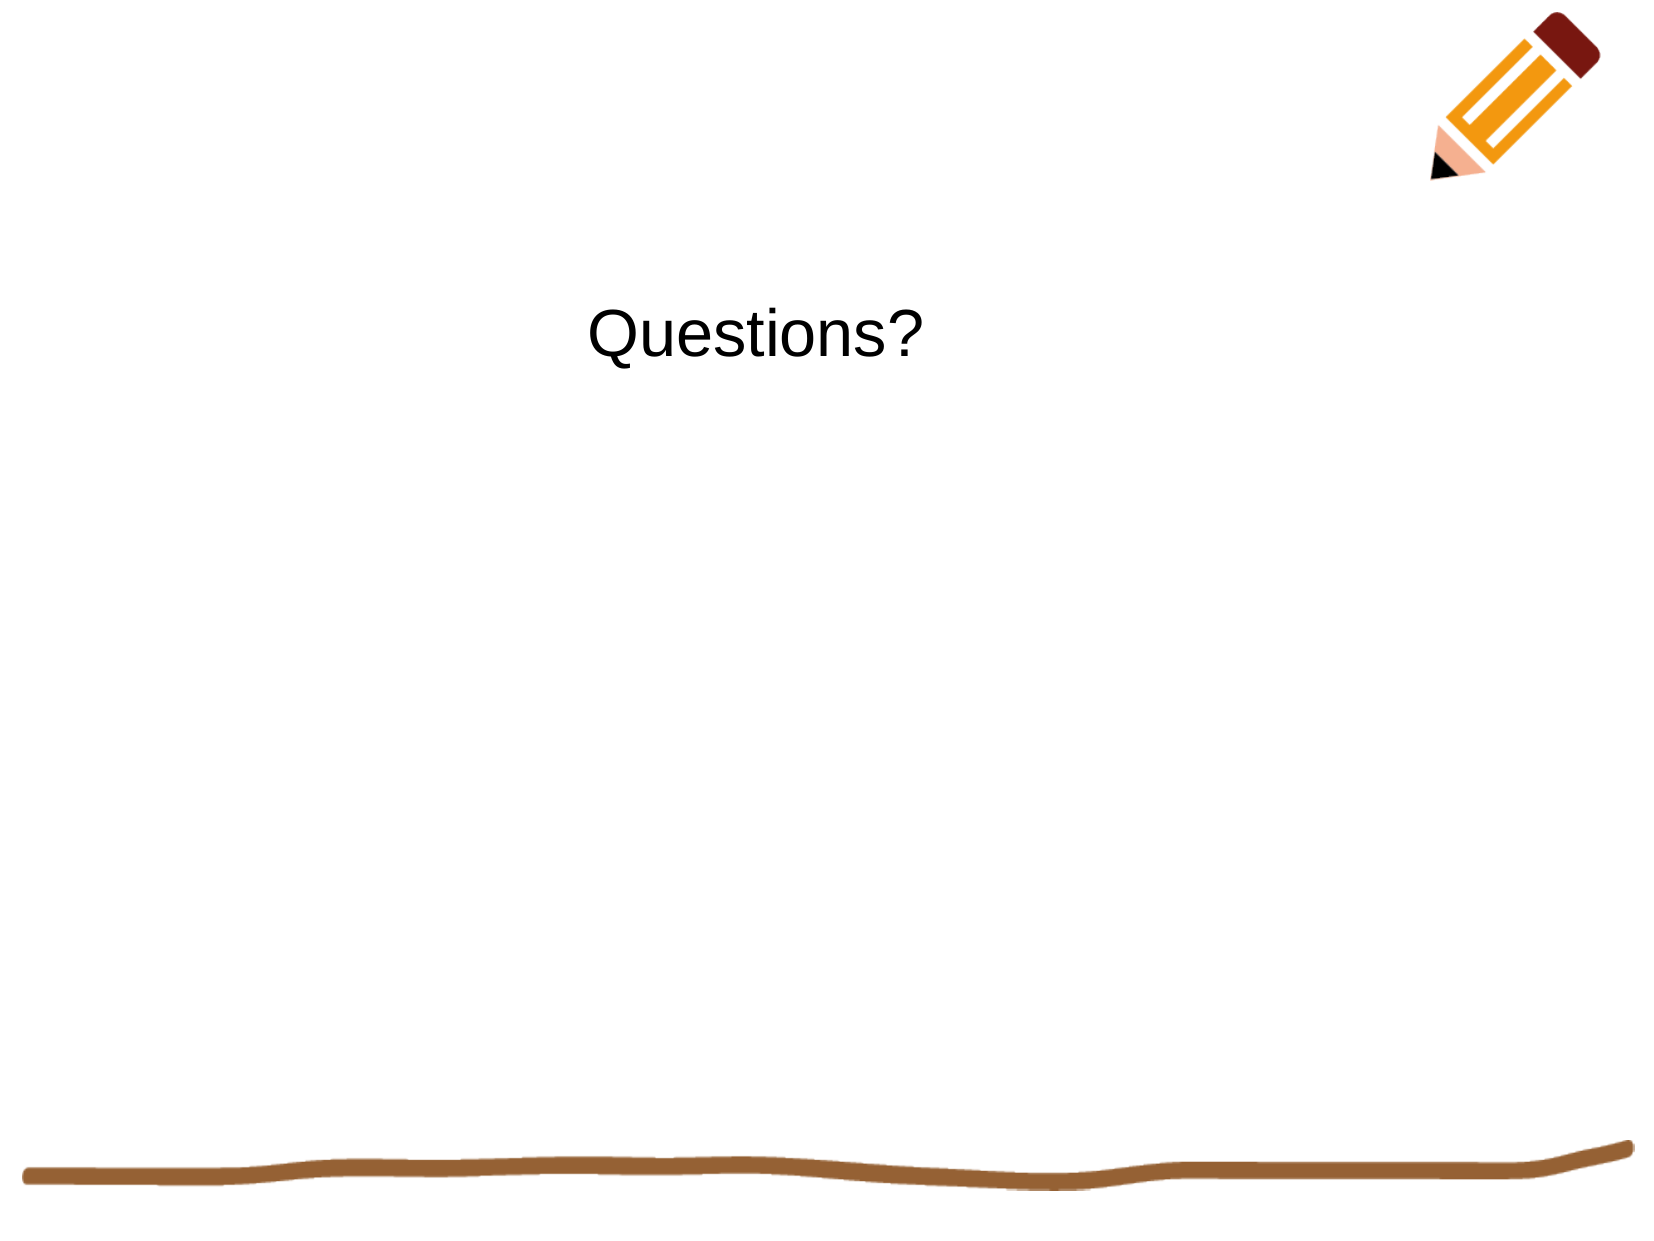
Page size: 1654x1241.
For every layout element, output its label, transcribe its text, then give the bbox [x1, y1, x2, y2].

text_box Questions? [82, 49, 1430, 617]
picture [1430, 12, 1601, 181]
picture [22, 1140, 1635, 1191]
